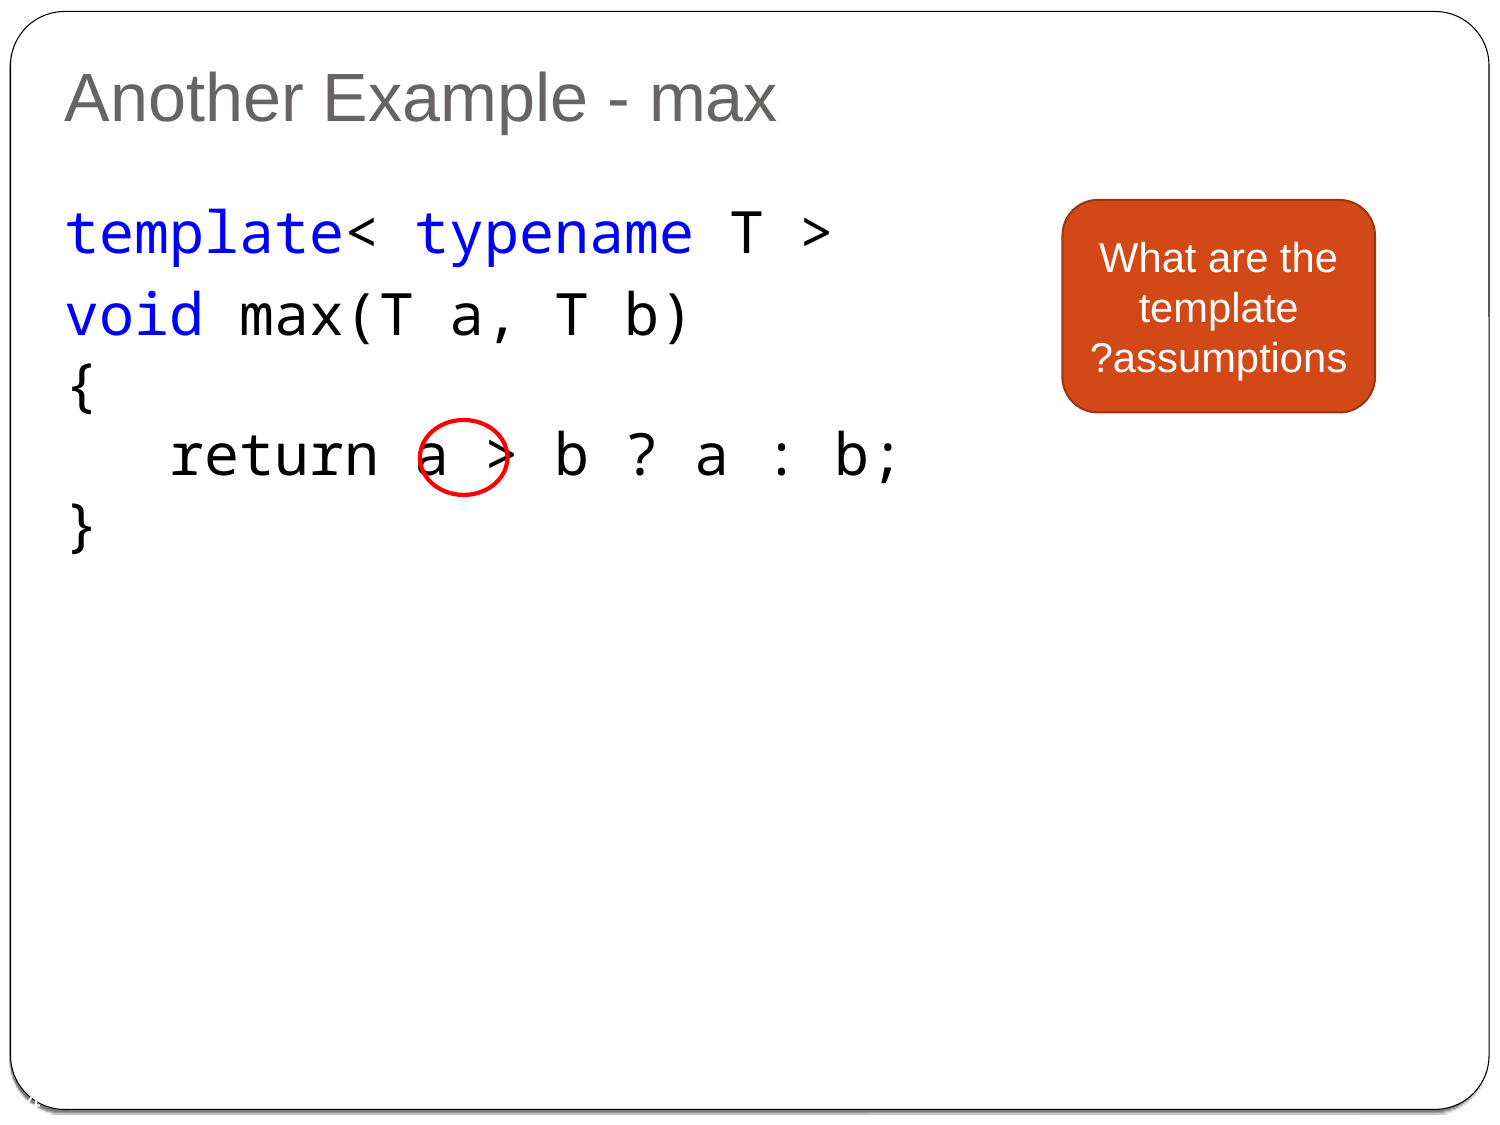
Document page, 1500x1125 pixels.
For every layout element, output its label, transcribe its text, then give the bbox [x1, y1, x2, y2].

slide_number <number> [0, 1074, 50, 1125]
text_box What are the template assumptions? [1062, 199, 1375, 413]
list template< typename T > void max(T a, T b) { return a > b ? a : b; } [50, 187, 1450, 1125]
title Another Example - max [50, 45, 1450, 150]
